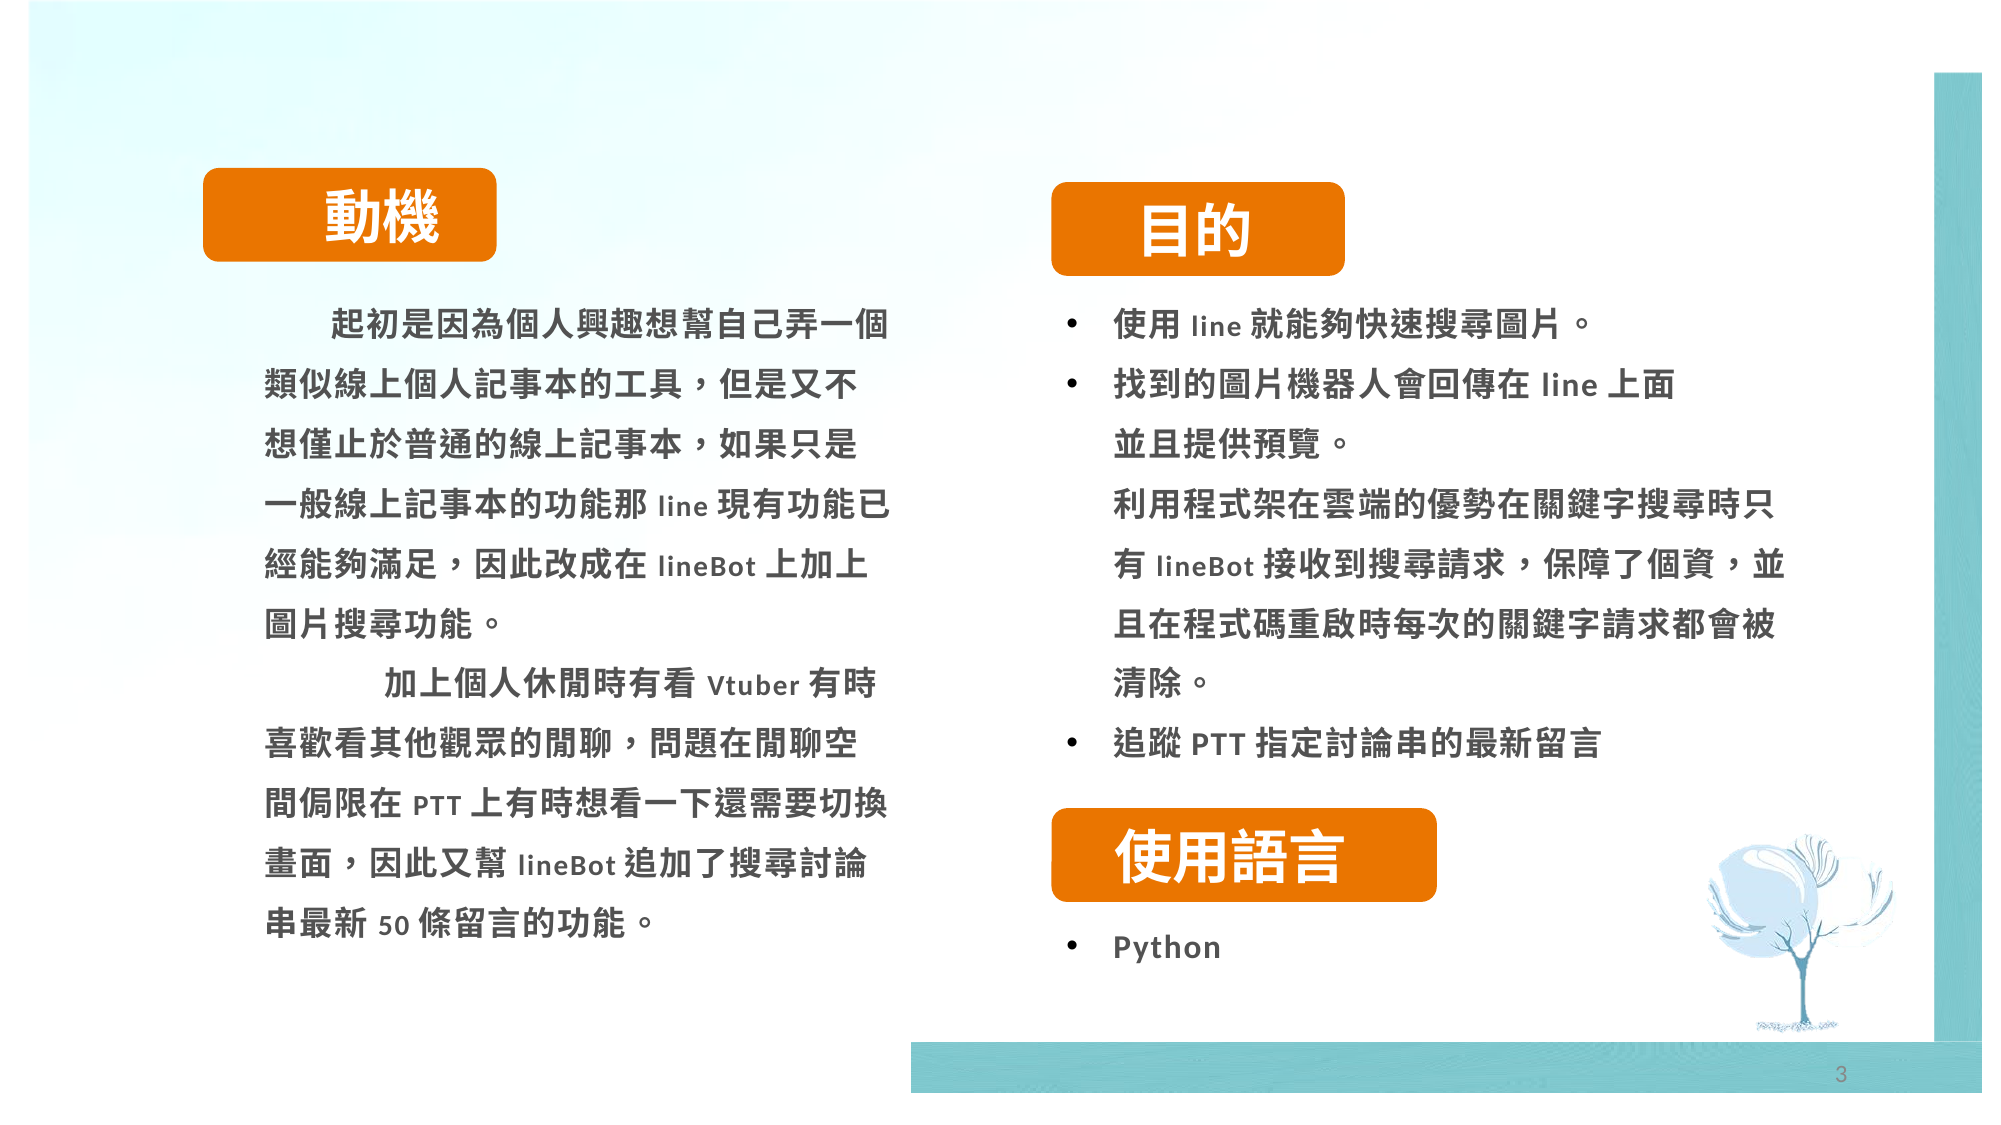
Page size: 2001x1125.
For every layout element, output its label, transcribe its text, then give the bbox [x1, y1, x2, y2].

text_box 使用語言 [1051, 808, 1437, 902]
text_box 目的 [1051, 182, 1345, 275]
picture [911, 1042, 1412, 1093]
text_box 起初是因為個人興趣想幫自己弄一個 類似線上個人記事本的工具，但是又不想僅止於普通的線上記事本，如果只是一般線上記事本的功能那line現有功能已經能夠滿足，因此改成在lineBot上加上圖片搜尋功能。 加上個人休閒時有看Vtuber有時喜歡看其他觀眾的閒聊，問題在閒聊空間侷限在PTT上有時想看一下還需要切換畫面，因此又幫lineBot追加了搜尋討論串最新50條留言的功能。 [203, 275, 908, 1010]
text_box Python [1051, 910, 1696, 981]
picture [27, 0, 1982, 1093]
text_box 使用line就能夠快速搜尋圖片。 找到的圖片機器人會回傳在line上面 並且提供預覽。 利用程式架在雲端的優勢在關鍵字搜尋時只有lineBot接收到搜尋請求，保障了個資，並且在程式碼重啟時每次的關鍵字請求都會被清除。 追蹤PTT指定討論串的最新留言 [1051, 275, 1805, 770]
slide_number 13 [1412, 1042, 1863, 1103]
text_box 動機 [203, 167, 497, 262]
